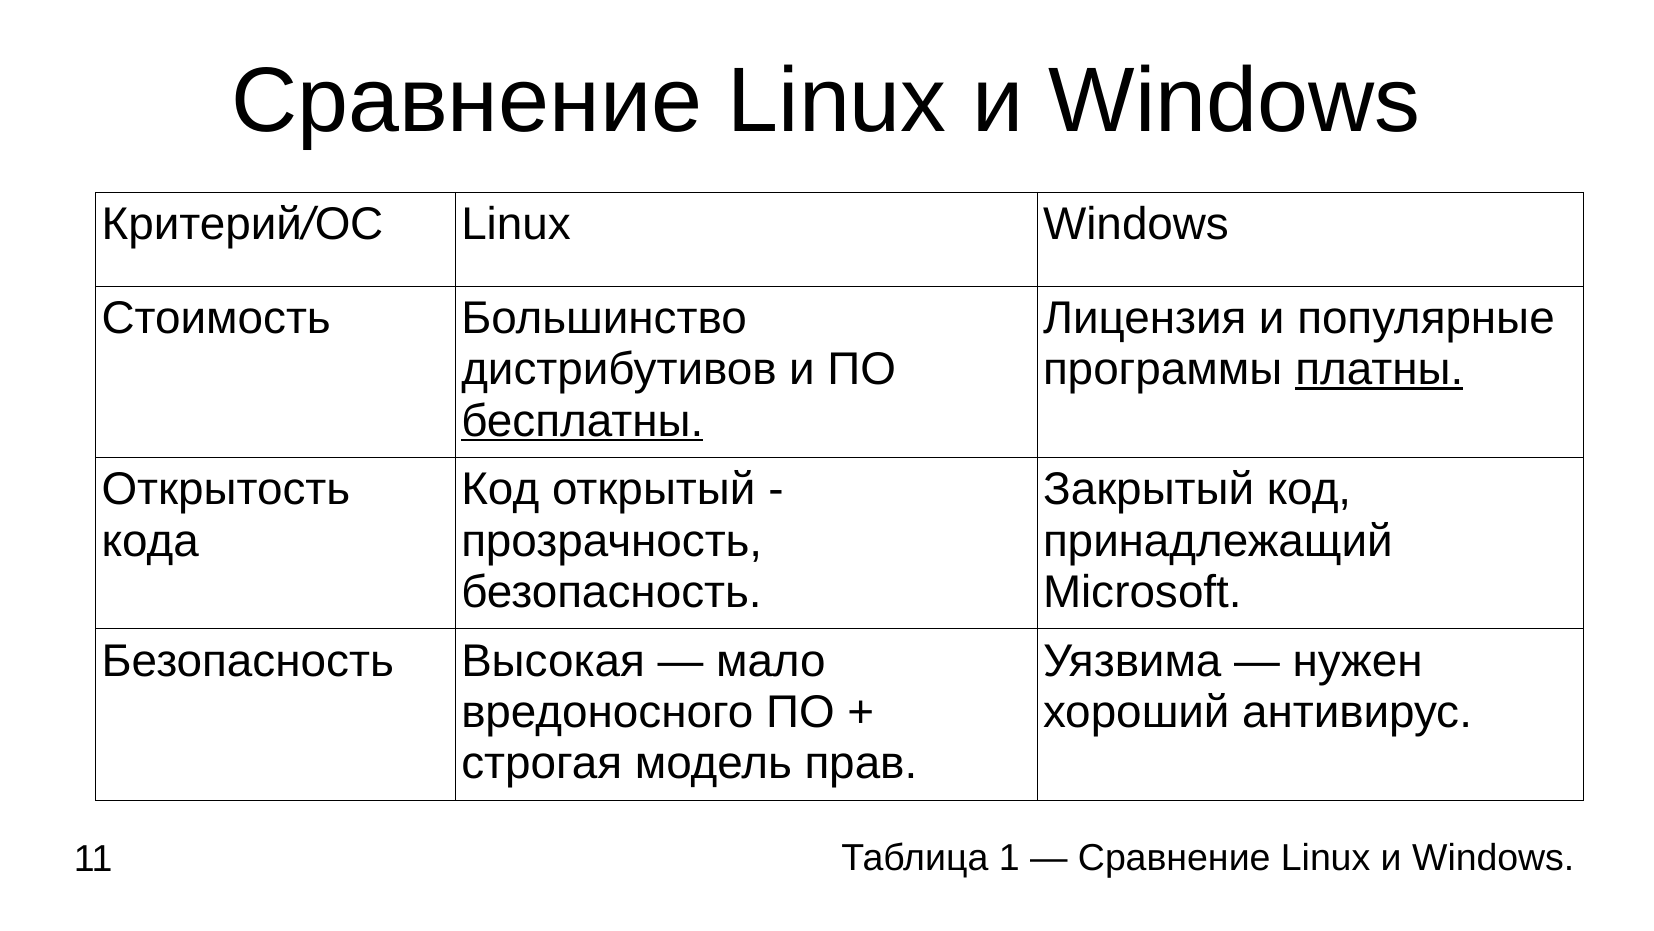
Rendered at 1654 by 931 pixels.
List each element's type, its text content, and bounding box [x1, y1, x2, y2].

table_header Критерий/ОС [96, 193, 455, 286]
table_header Windows [1038, 193, 1583, 286]
table_cell Закрытый код, принадлежащий Microsoft. [1038, 458, 1583, 628]
text_box <номер> [59, 830, 621, 901]
text_box Таблица 1 — Сравнение Linux и Windows. [826, 829, 1591, 886]
table_cell Код открытый - прозрачность, безопасность. [456, 458, 1037, 628]
table_header Linux [456, 193, 1037, 286]
table_cell Большинство дистрибутивов и ПО бесплатны. [456, 287, 1037, 457]
table_cell Лицензия и популярные программы платны. [1038, 287, 1583, 457]
table_cell Высокая — мало вредоносного ПО + строгая модель прав. [456, 629, 1037, 800]
table_cell Безопасность [96, 629, 455, 800]
table_cell Открытость кода [96, 458, 455, 628]
title Сравнение Linux и Windows [82, 21, 1571, 178]
table_cell Стоимость [96, 287, 455, 457]
table_cell Уязвима — нужен хороший антивирус. [1038, 629, 1583, 800]
